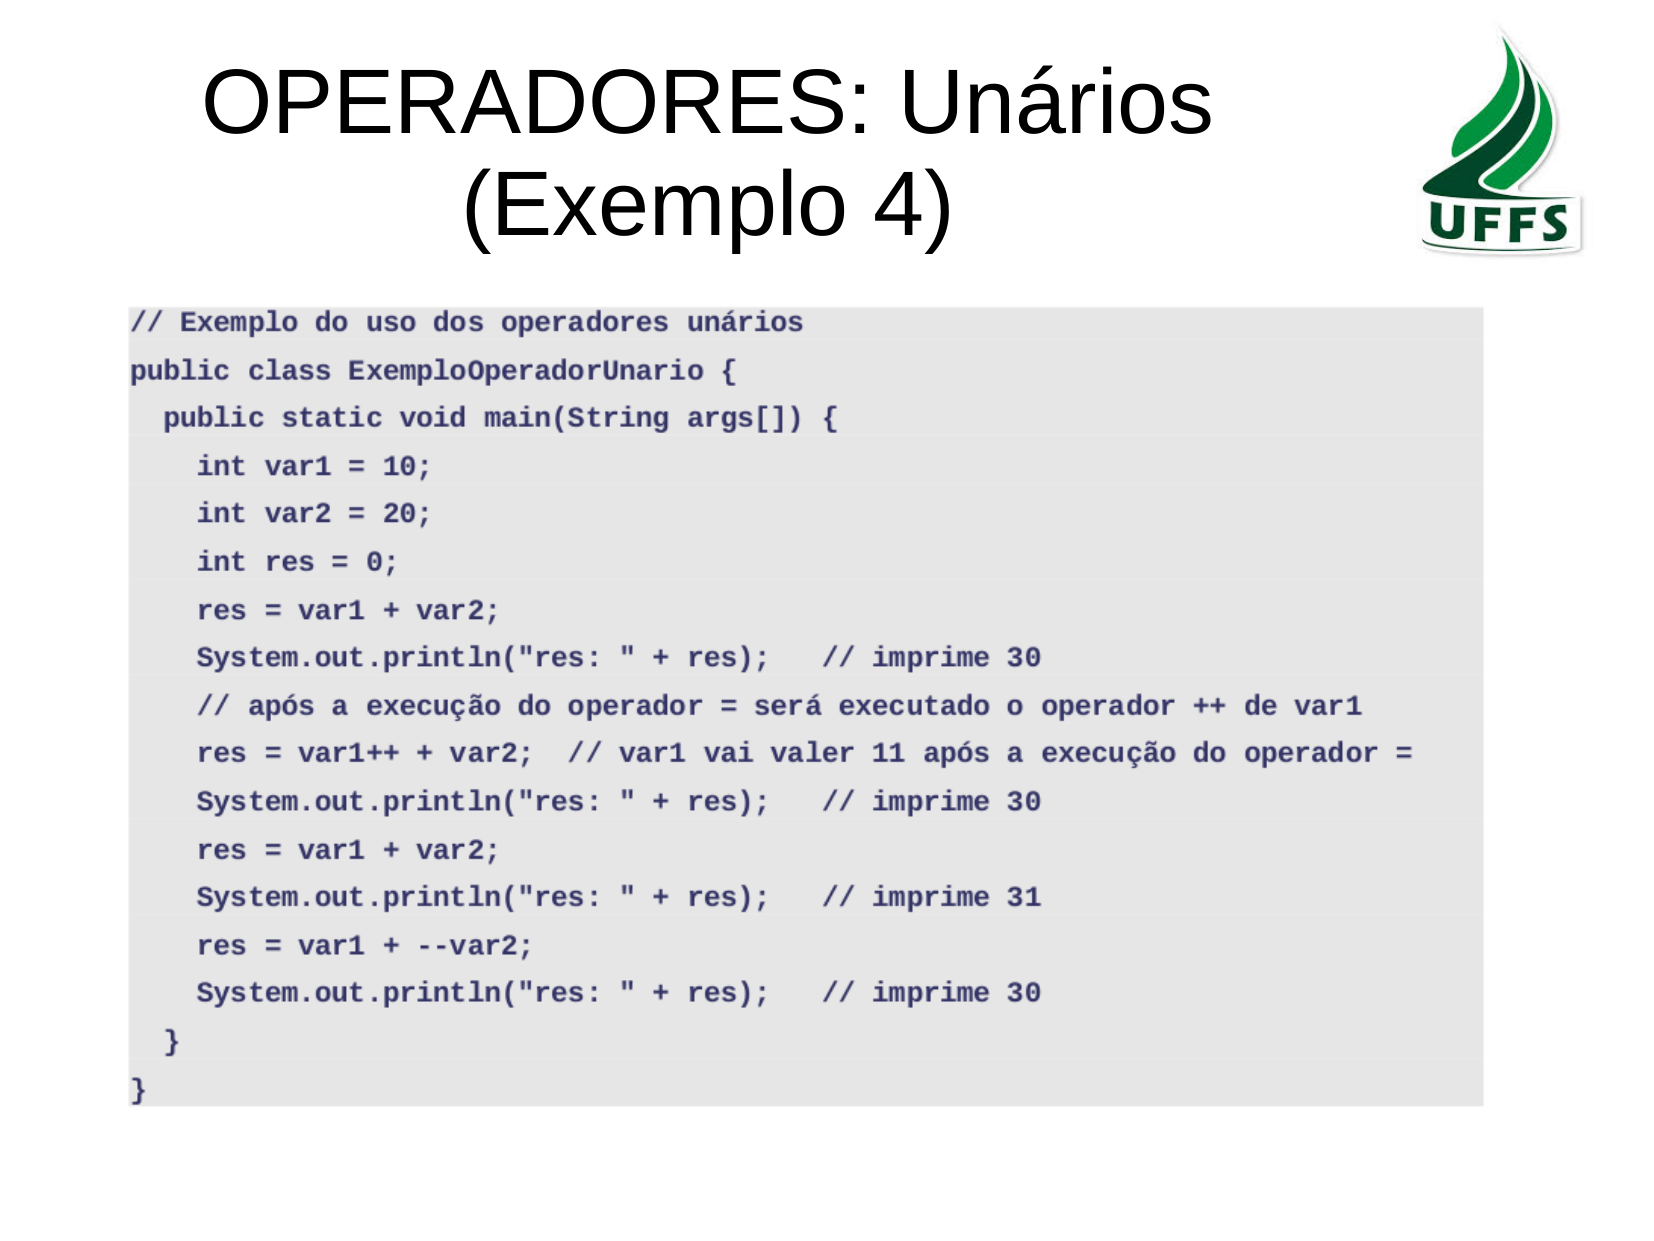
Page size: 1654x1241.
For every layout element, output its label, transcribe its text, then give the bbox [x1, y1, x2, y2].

picture [1381, 20, 1624, 272]
picture [118, 301, 1488, 1111]
title OPERADORES: Unários (Exemplo 4) [82, 49, 1335, 257]
